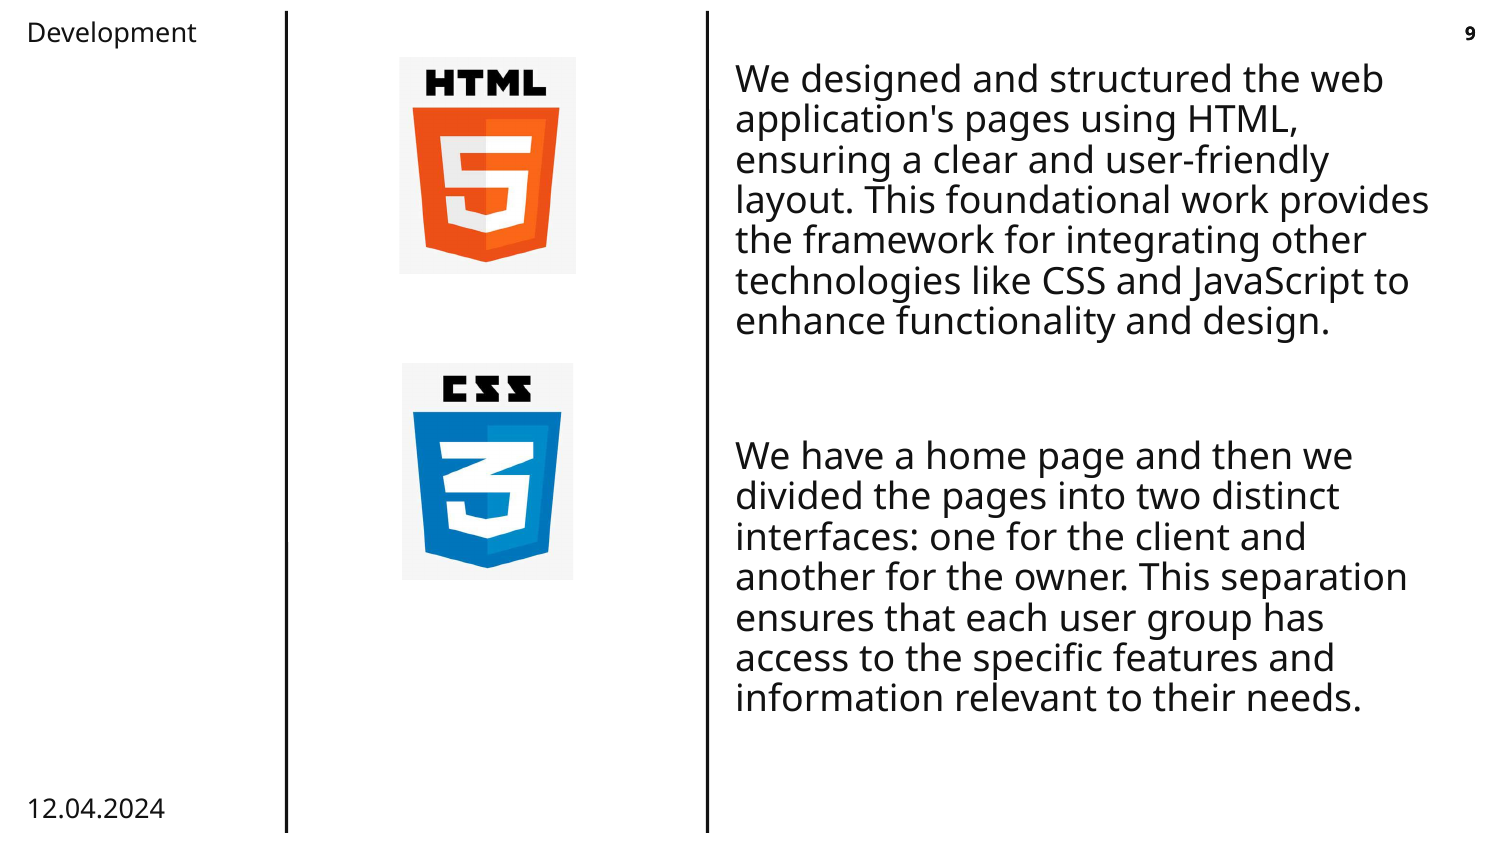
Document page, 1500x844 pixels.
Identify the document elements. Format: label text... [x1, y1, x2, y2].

list 12.04.2024 [11, 782, 264, 833]
slide_number <number> [1400, 6, 1491, 72]
picture [399, 57, 576, 274]
picture [402, 363, 574, 580]
list We designed and structured the web application's pages using HTML, ensuring a clear and user-friendly layout. This foundational work provides the framework for integrating other technologies like CSS and JavaScript to enhance functionality and design. [720, 44, 1462, 239]
list We have a home page and then we divided the pages into two distinct interfaces: one for the client and another for the owner. This separation ensures that each user group has access to the specific features and information relevant to their needs. [720, 421, 1462, 616]
list Development [11, 6, 264, 58]
